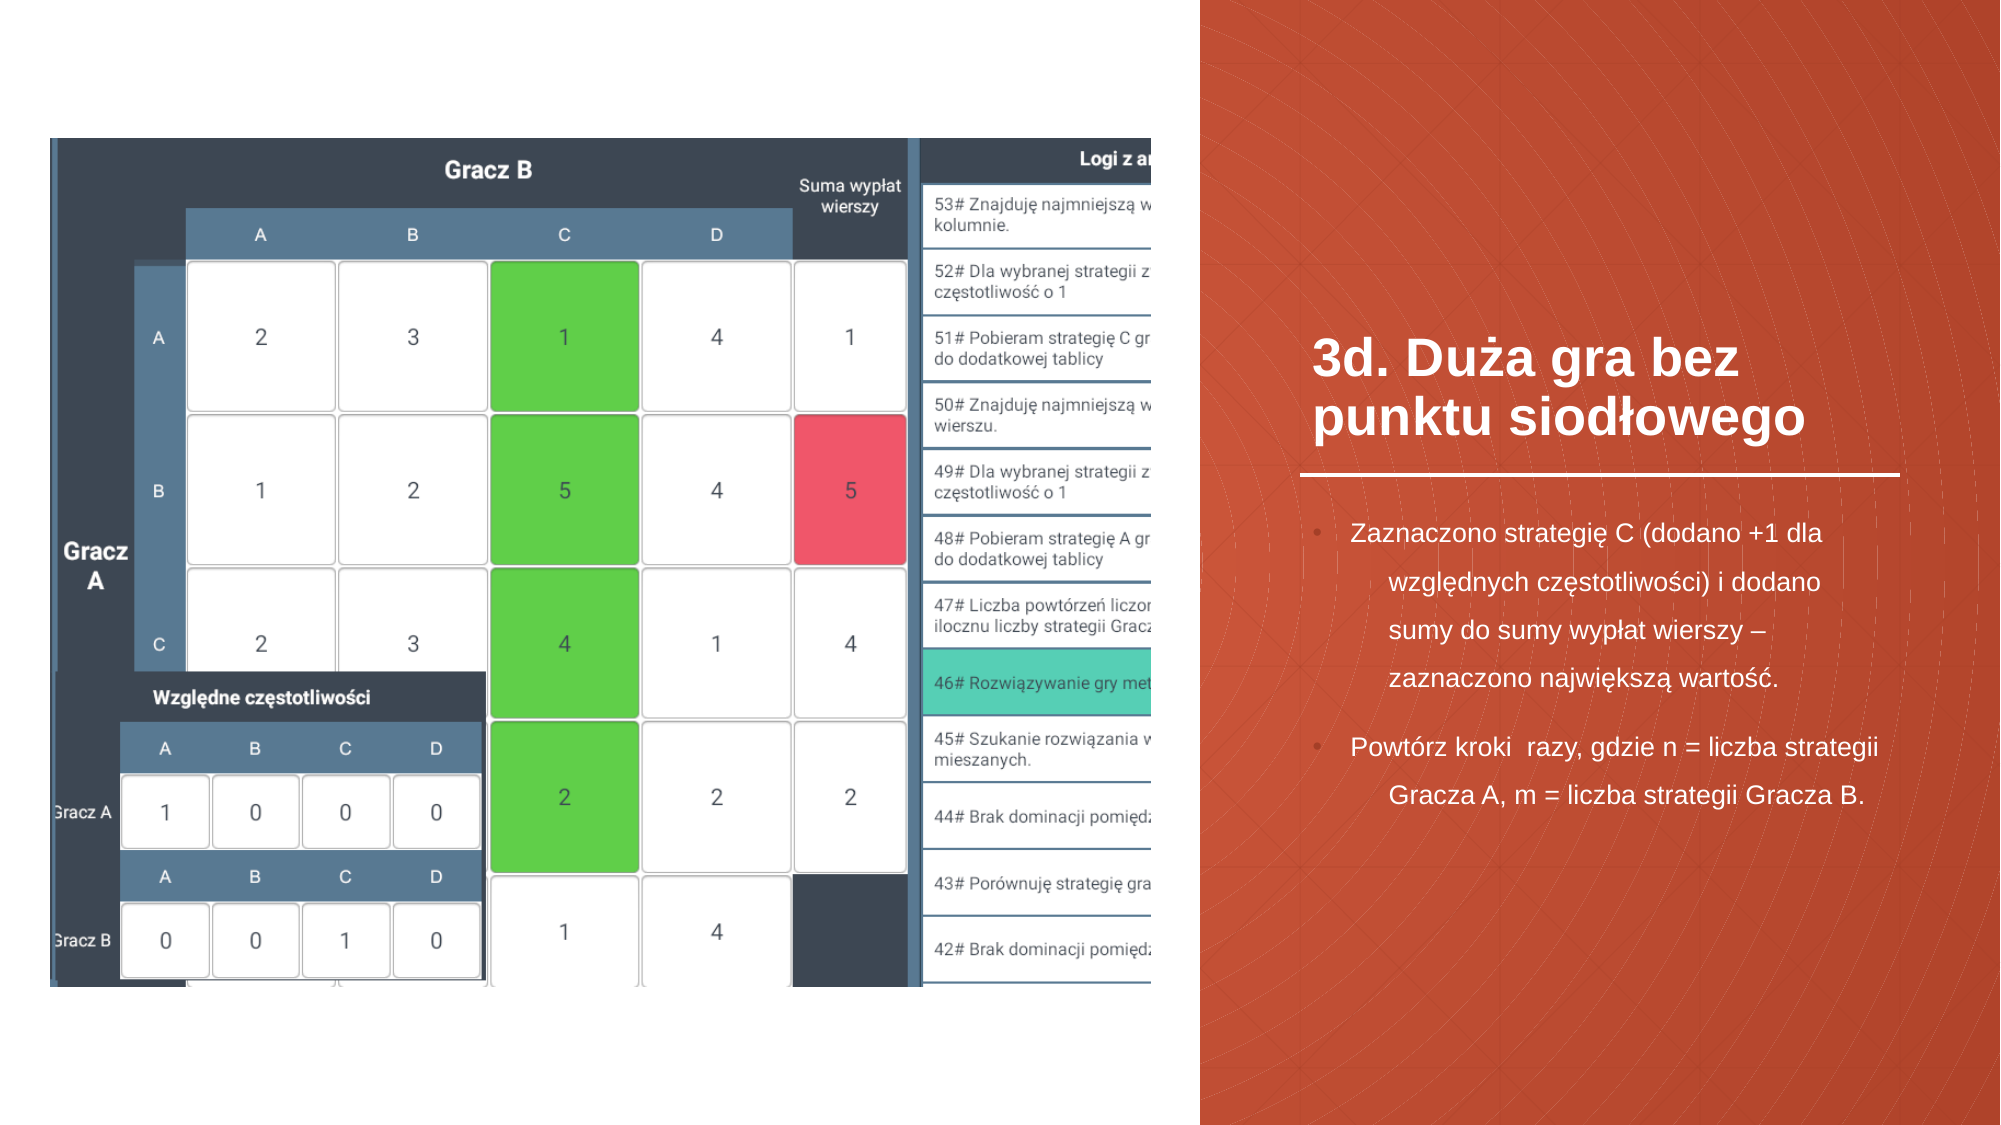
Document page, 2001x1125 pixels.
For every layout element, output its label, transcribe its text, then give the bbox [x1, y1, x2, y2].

title 3d. Duża gra bez punktu siodłowego [1297, 94, 1898, 455]
picture [50, 138, 1151, 987]
list Zaznaczono strategię C (dodano +1 dla względnych częstotliwości) i dodano sumy do sumy wypłat wierszy – zaznaczono największą wartość. Powtórz kroki razy, gdzie n = liczba strategii Gracza A, m = liczba strategii Gracza B. [1250, 491, 1898, 1031]
